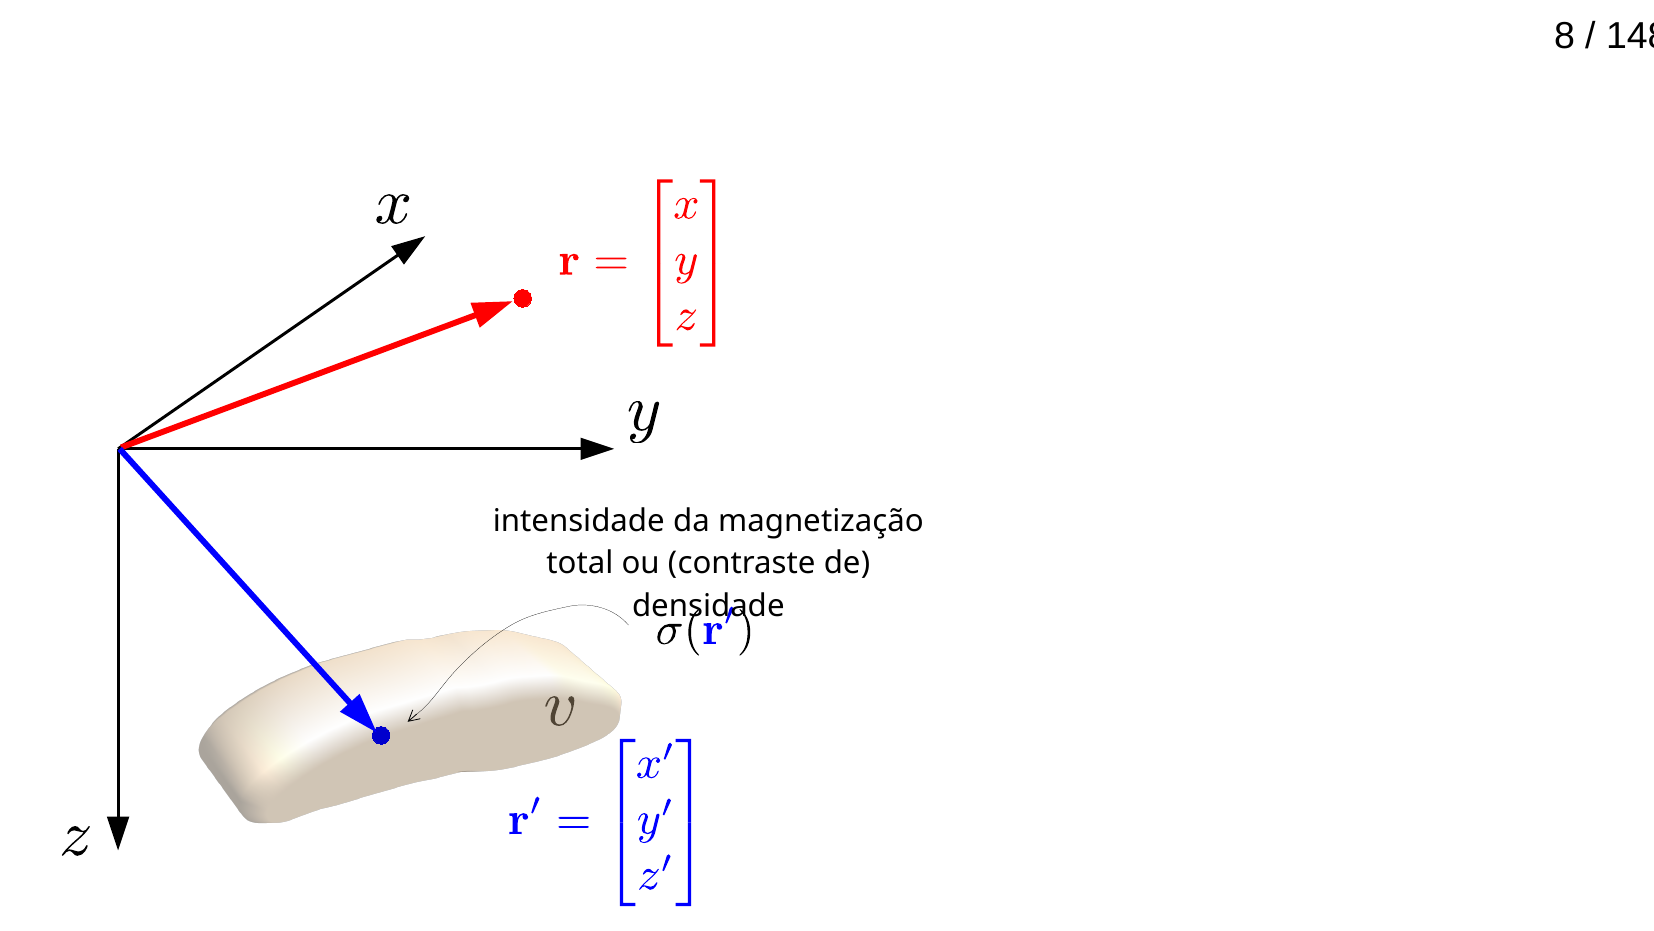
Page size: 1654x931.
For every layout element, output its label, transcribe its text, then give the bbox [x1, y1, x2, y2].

picture [556, 177, 733, 349]
picture [716, 609, 725, 614]
picture [505, 737, 709, 908]
picture [374, 194, 413, 224]
text_box intensidade da magnetização total ou (contraste de) densidade [466, 490, 951, 609]
text_box [372, 726, 390, 745]
text_box <number> / 148 [1430, 0, 1654, 71]
text_box [513, 289, 532, 308]
picture [734, 609, 742, 614]
picture [655, 609, 755, 656]
picture [59, 826, 93, 856]
picture [626, 401, 662, 443]
